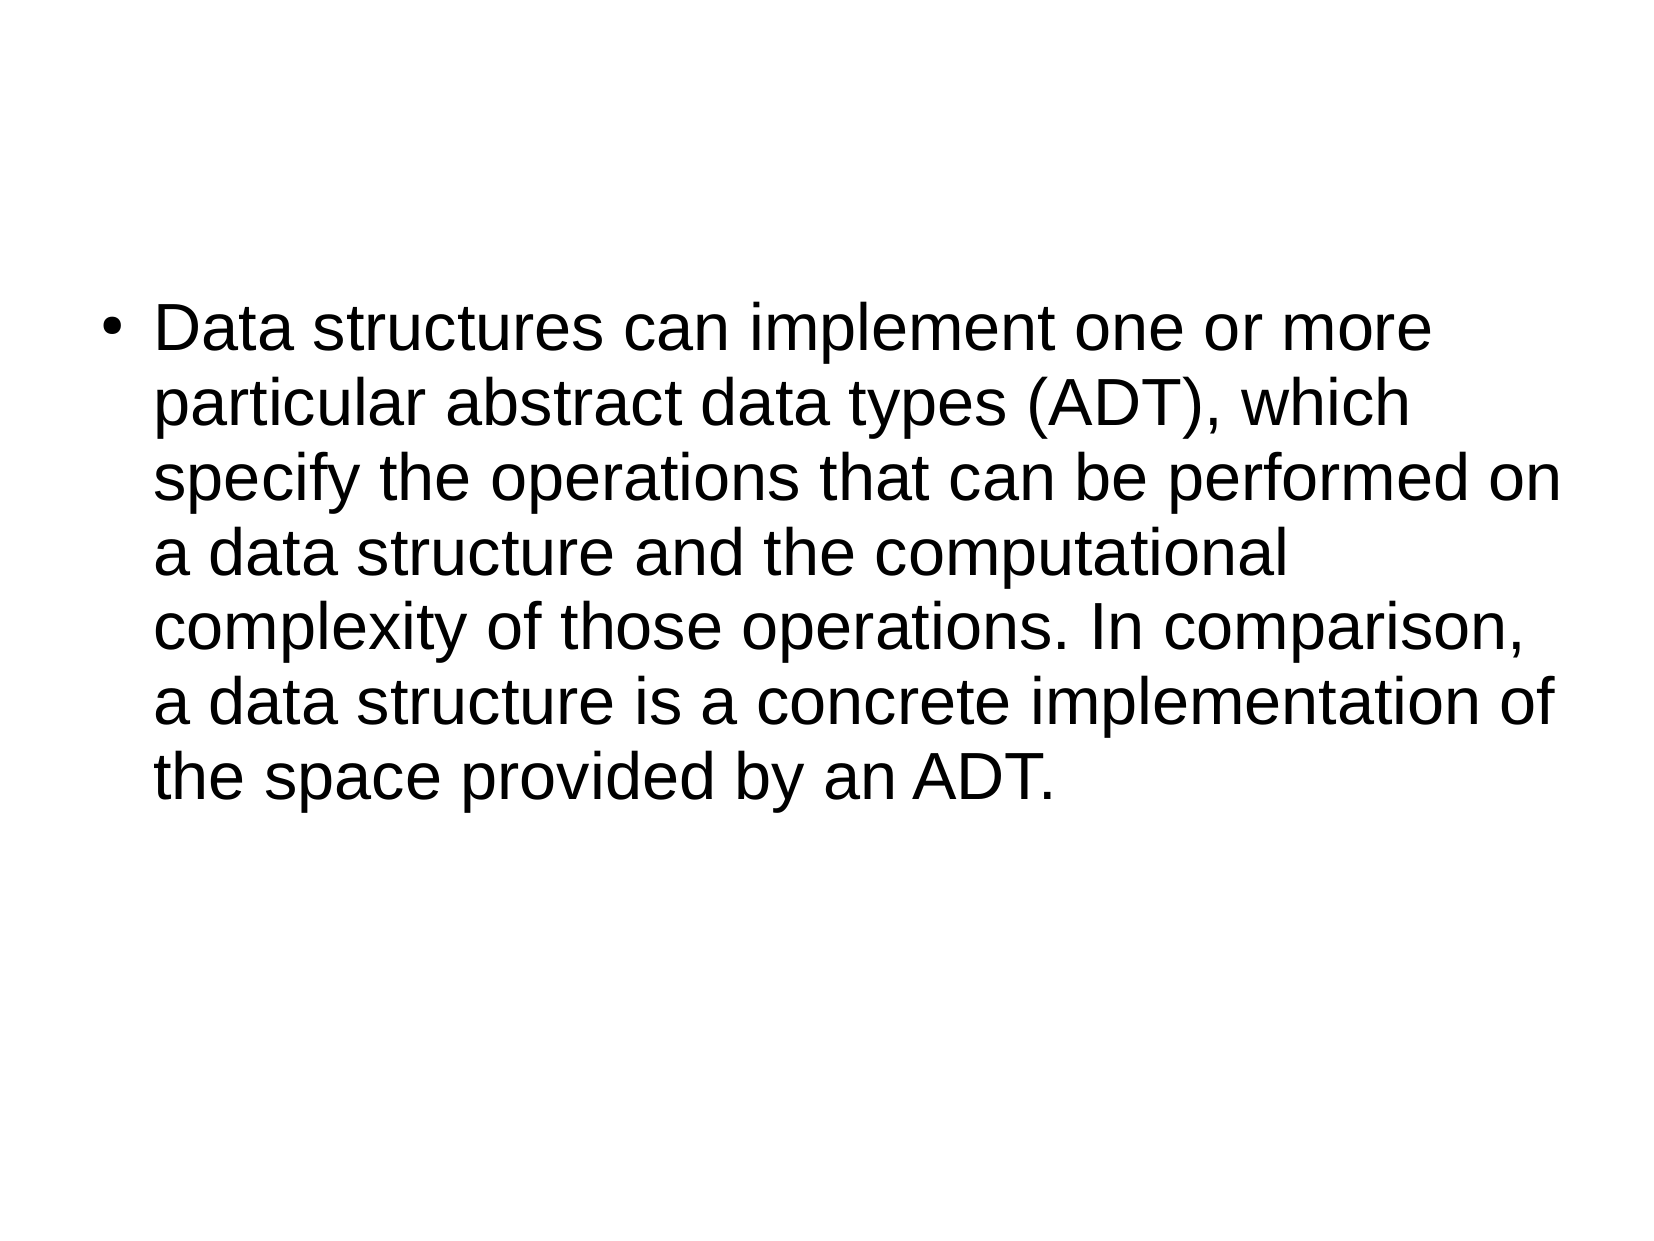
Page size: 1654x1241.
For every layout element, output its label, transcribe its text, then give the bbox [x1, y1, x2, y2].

list Data structures can implement one or more particular abstract data types (ADT), which specify the operations that can be performed on a data structure and the computational complexity of those operations. In comparison, a data structure is a concrete implementation of the space provided by an ADT. [82, 290, 1571, 1010]
